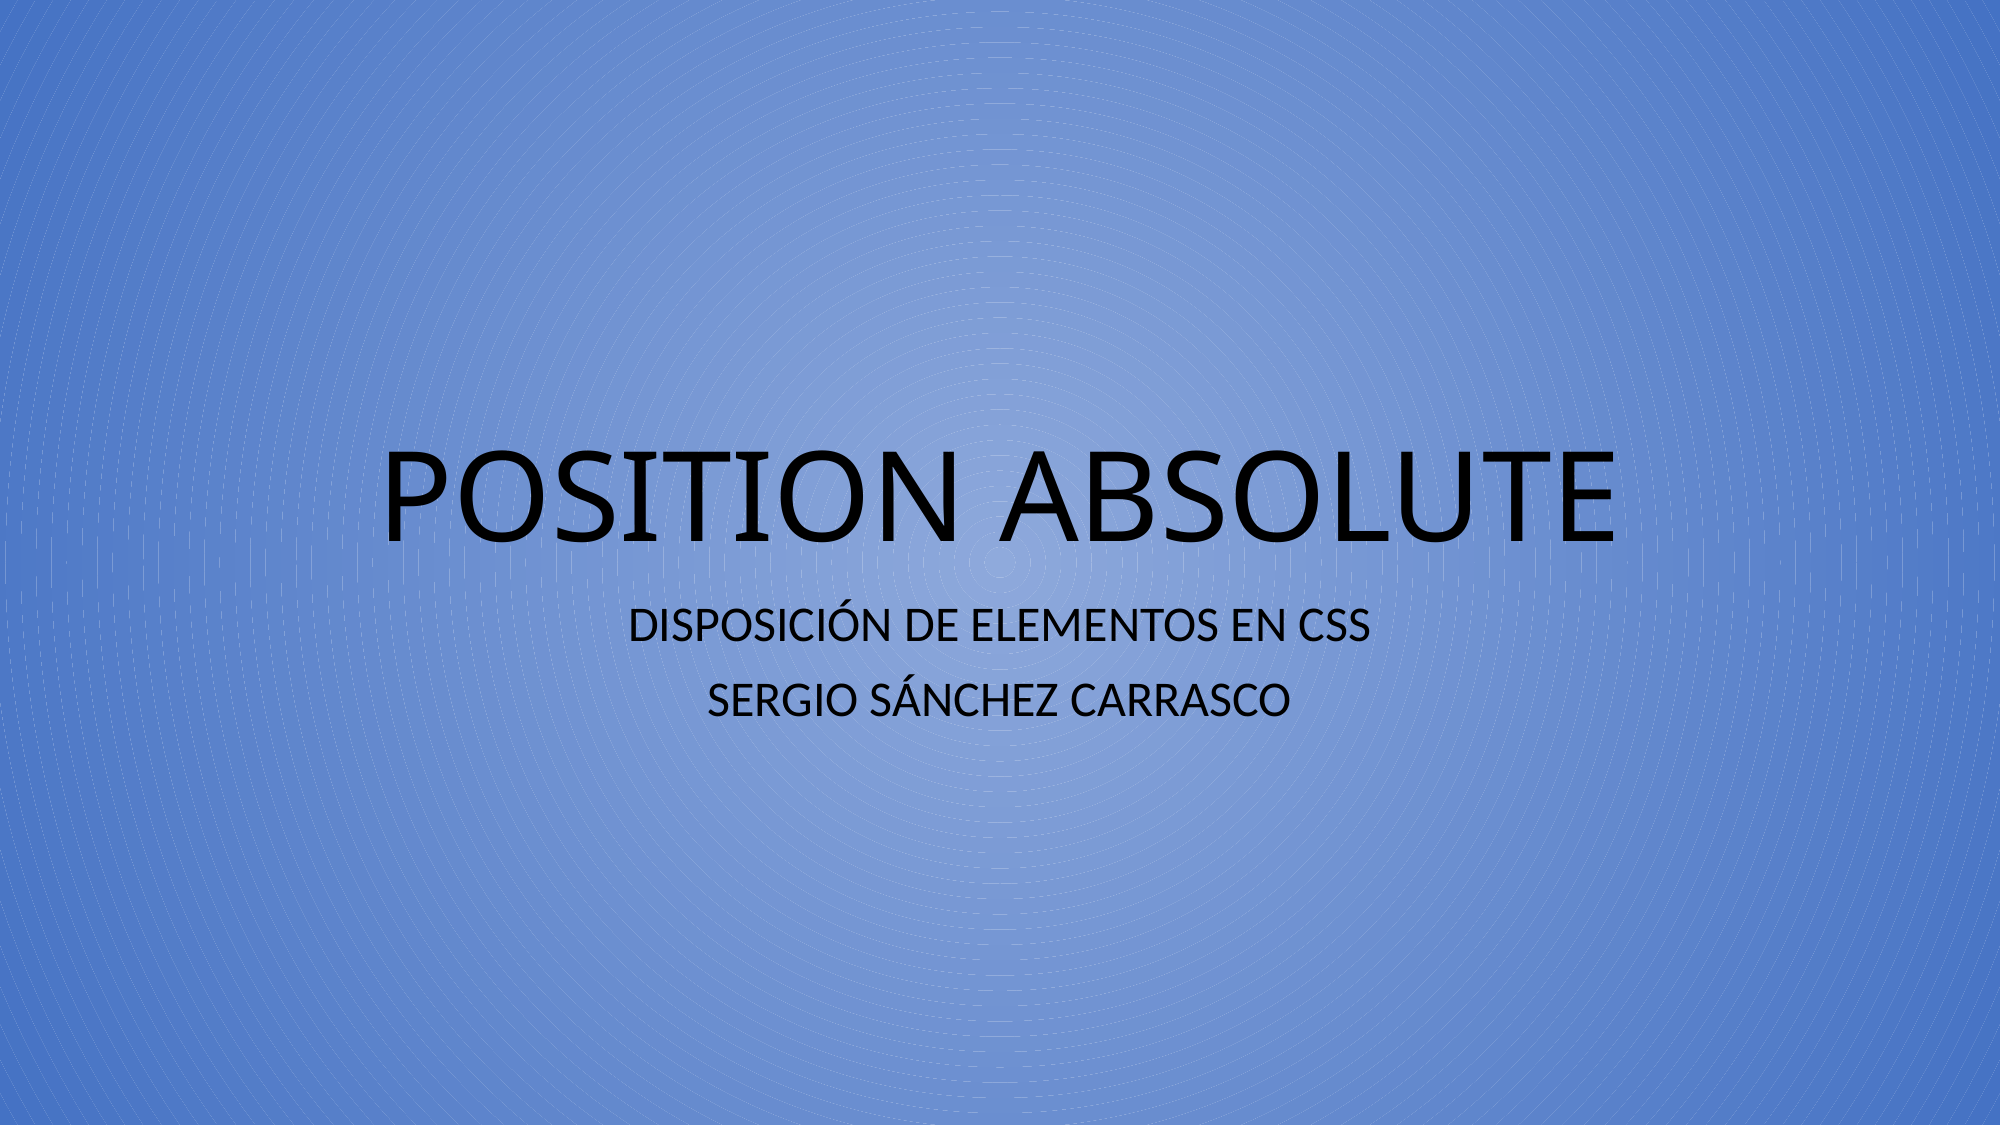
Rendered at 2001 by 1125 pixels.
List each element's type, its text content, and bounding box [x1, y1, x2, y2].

subtitle DISPOSICIÓN DE ELEMENTOS EN CSS SERGIO SÁNCHEZ CARRASCO [249, 590, 1750, 863]
title POSITION ABSOLUTE [249, 184, 1750, 576]
